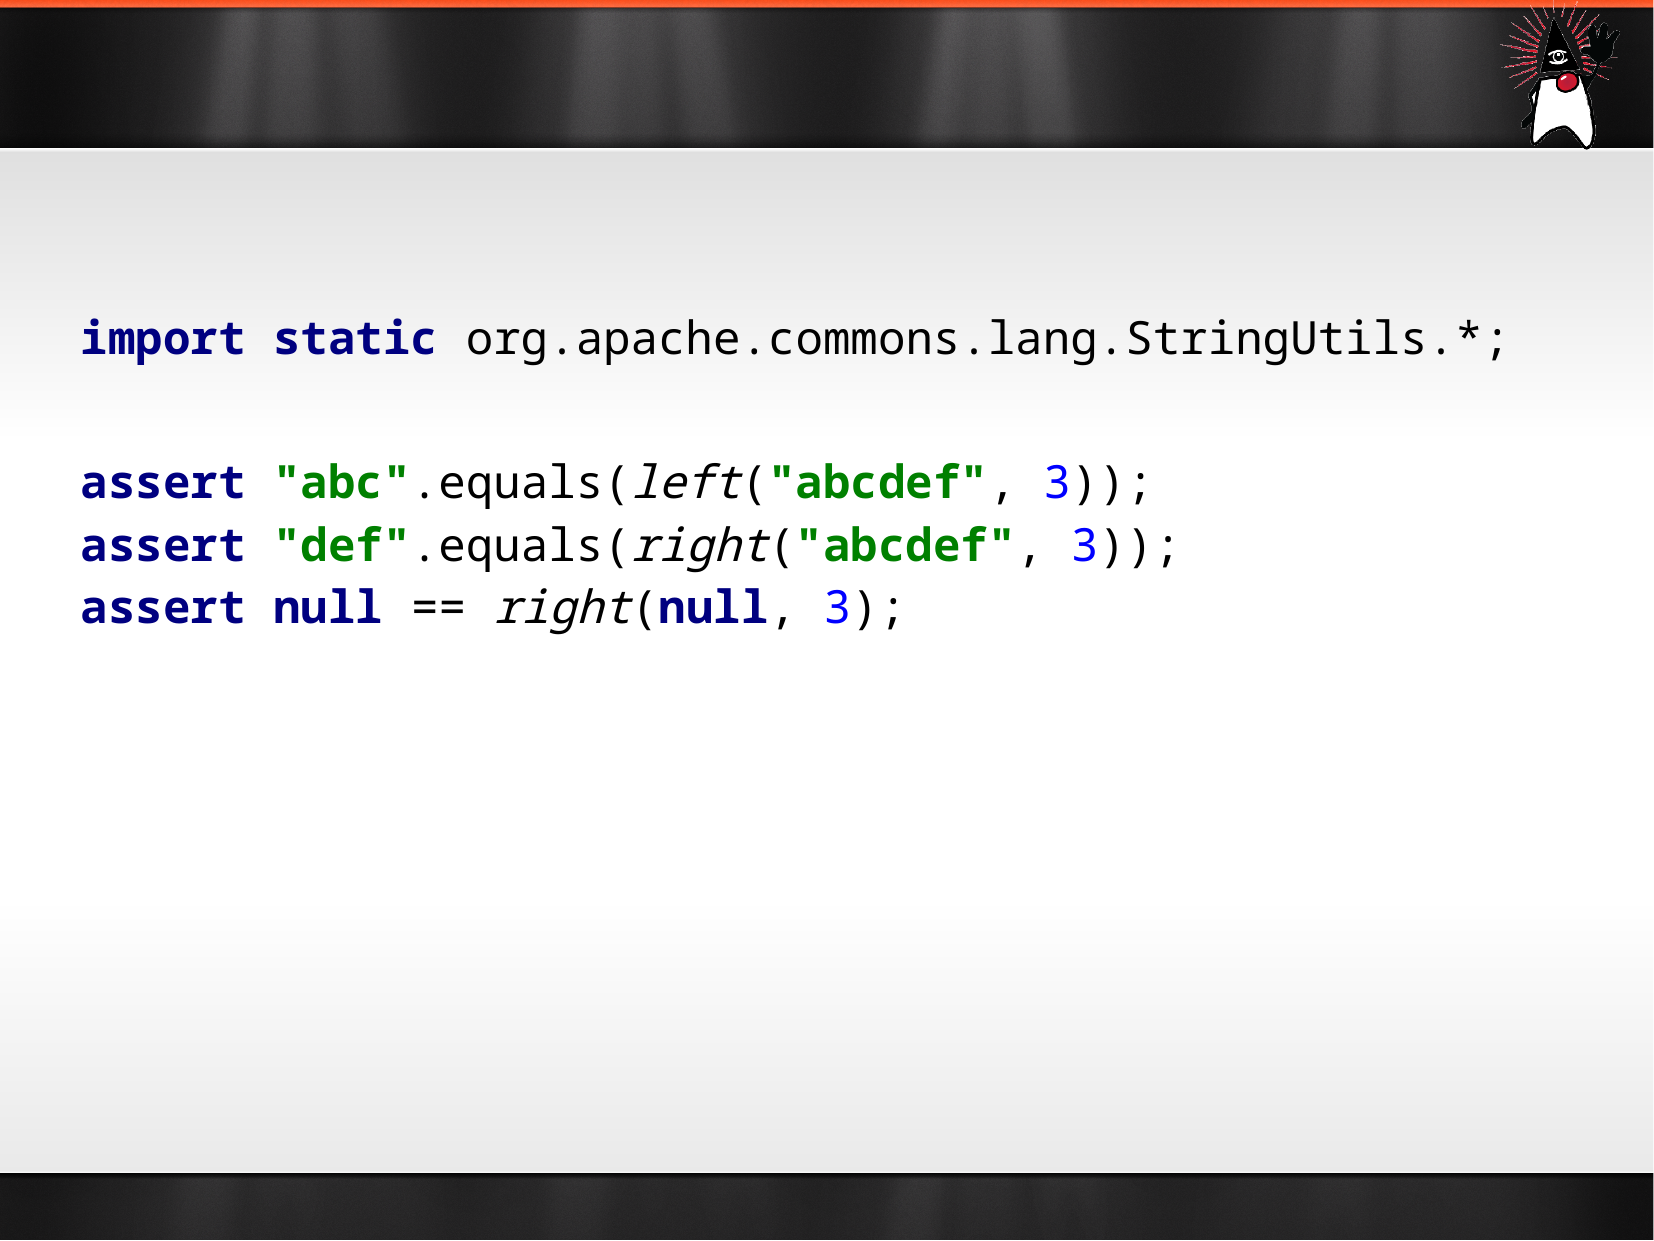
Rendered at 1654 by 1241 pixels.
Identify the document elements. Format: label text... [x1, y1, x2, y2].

subtitle import static org.apache.commons.lang.StringUtils.*; assert "abc".equals(left("abcdef", 3)); assert "def".equals(right("abcdef", 3)); assert null == right(null, 3); [80, 305, 1570, 1125]
picture [0, 0, 1654, 1240]
